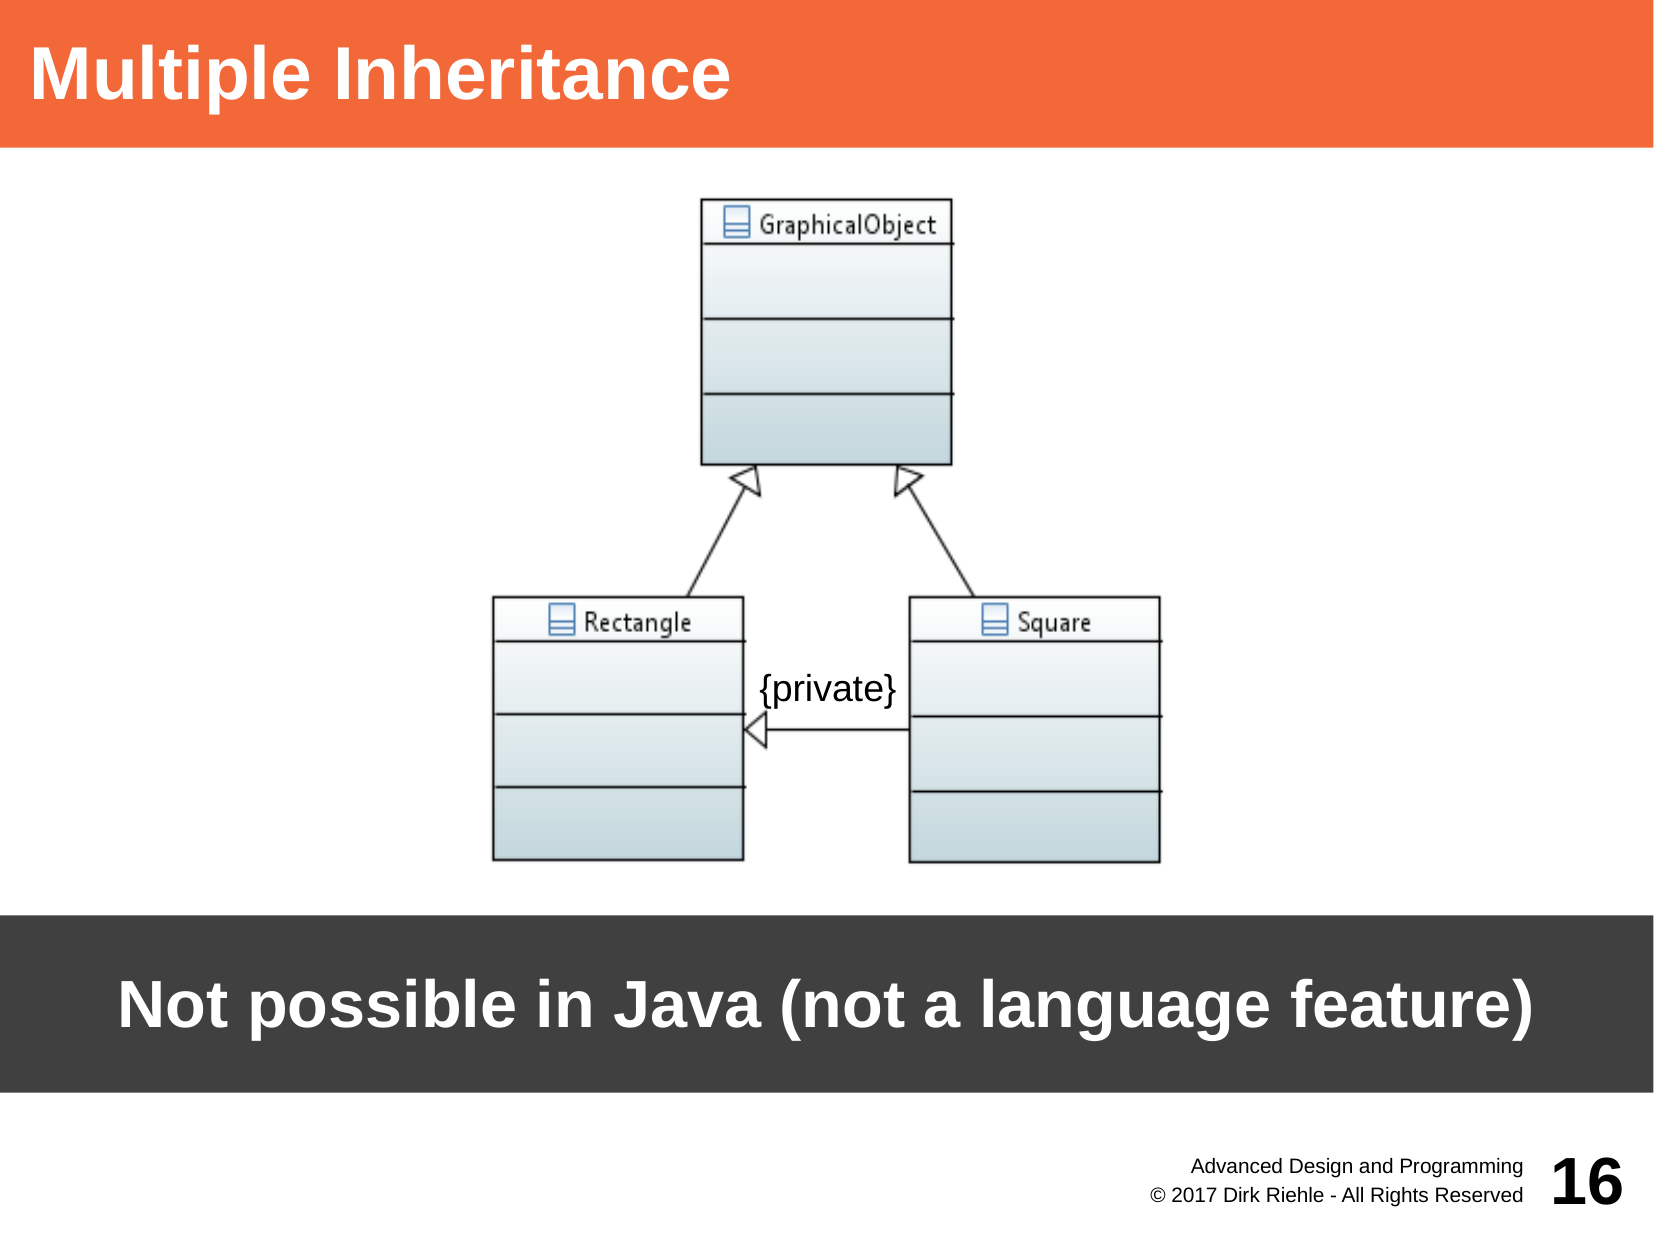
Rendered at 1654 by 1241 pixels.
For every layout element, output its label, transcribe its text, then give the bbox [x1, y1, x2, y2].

picture [472, 177, 1182, 886]
title Multiple Inheritance [0, 0, 1654, 148]
text_box {private} [694, 653, 962, 724]
text_box Not possible in Java (not a language feature) [0, 915, 1654, 1093]
